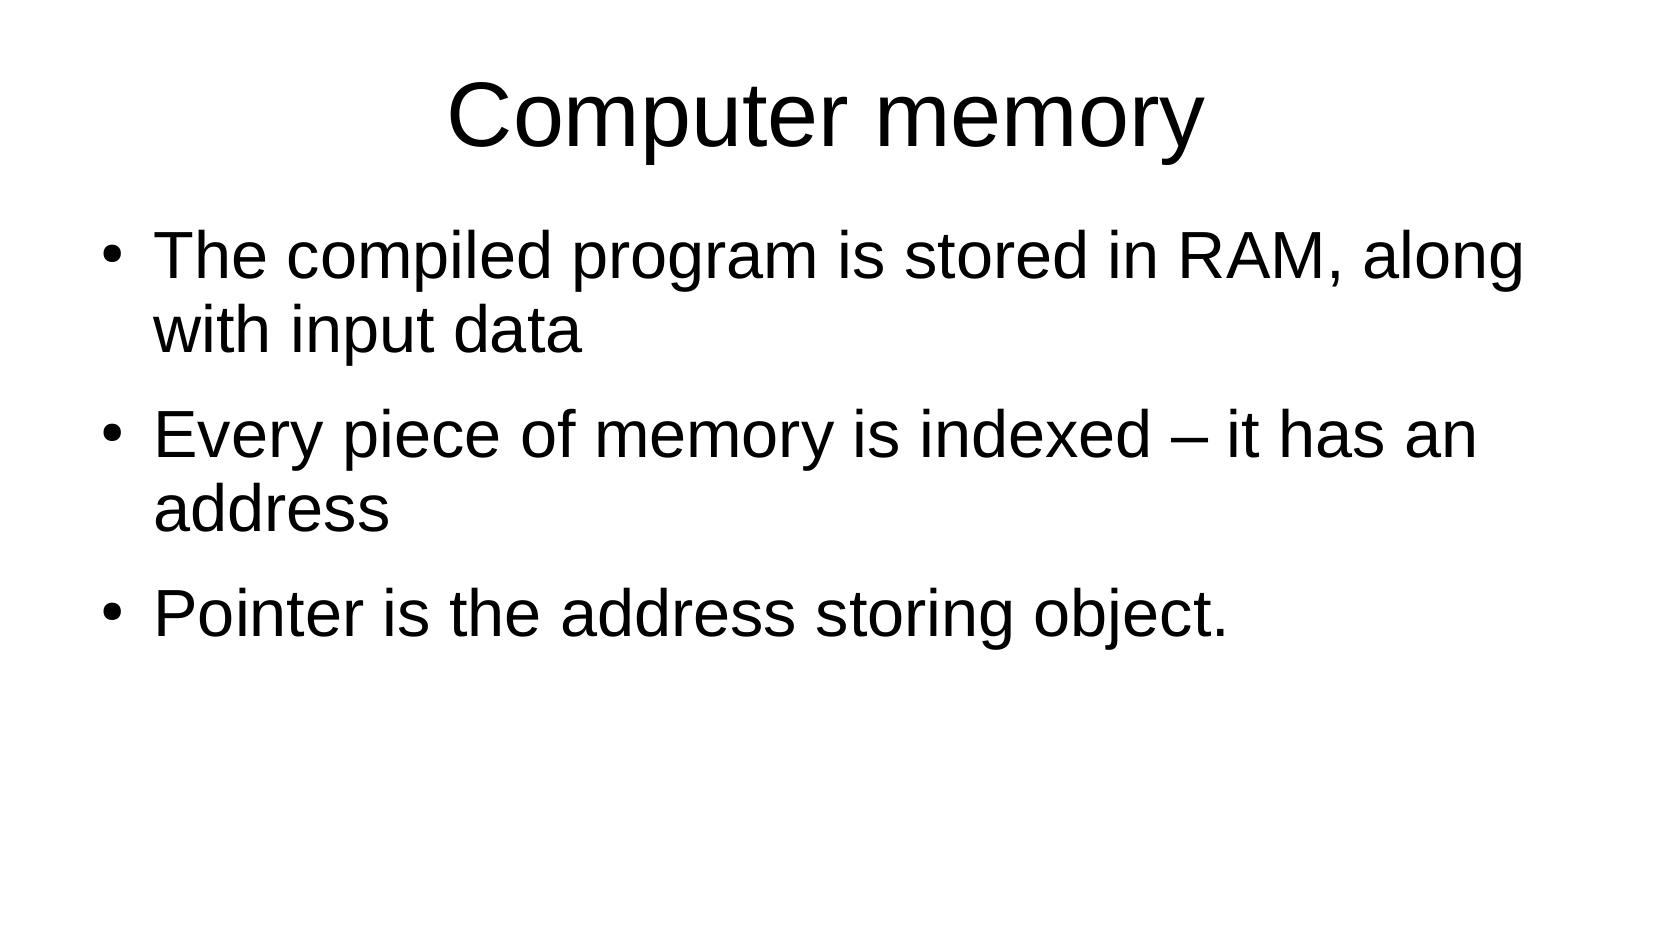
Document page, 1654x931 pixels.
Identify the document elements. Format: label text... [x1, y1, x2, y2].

list The compiled program is stored in RAM, along with input data Every piece of memory is indexed – it has an address Pointer is the address storing object. [82, 217, 1571, 758]
title Computer memory [82, 37, 1571, 193]
